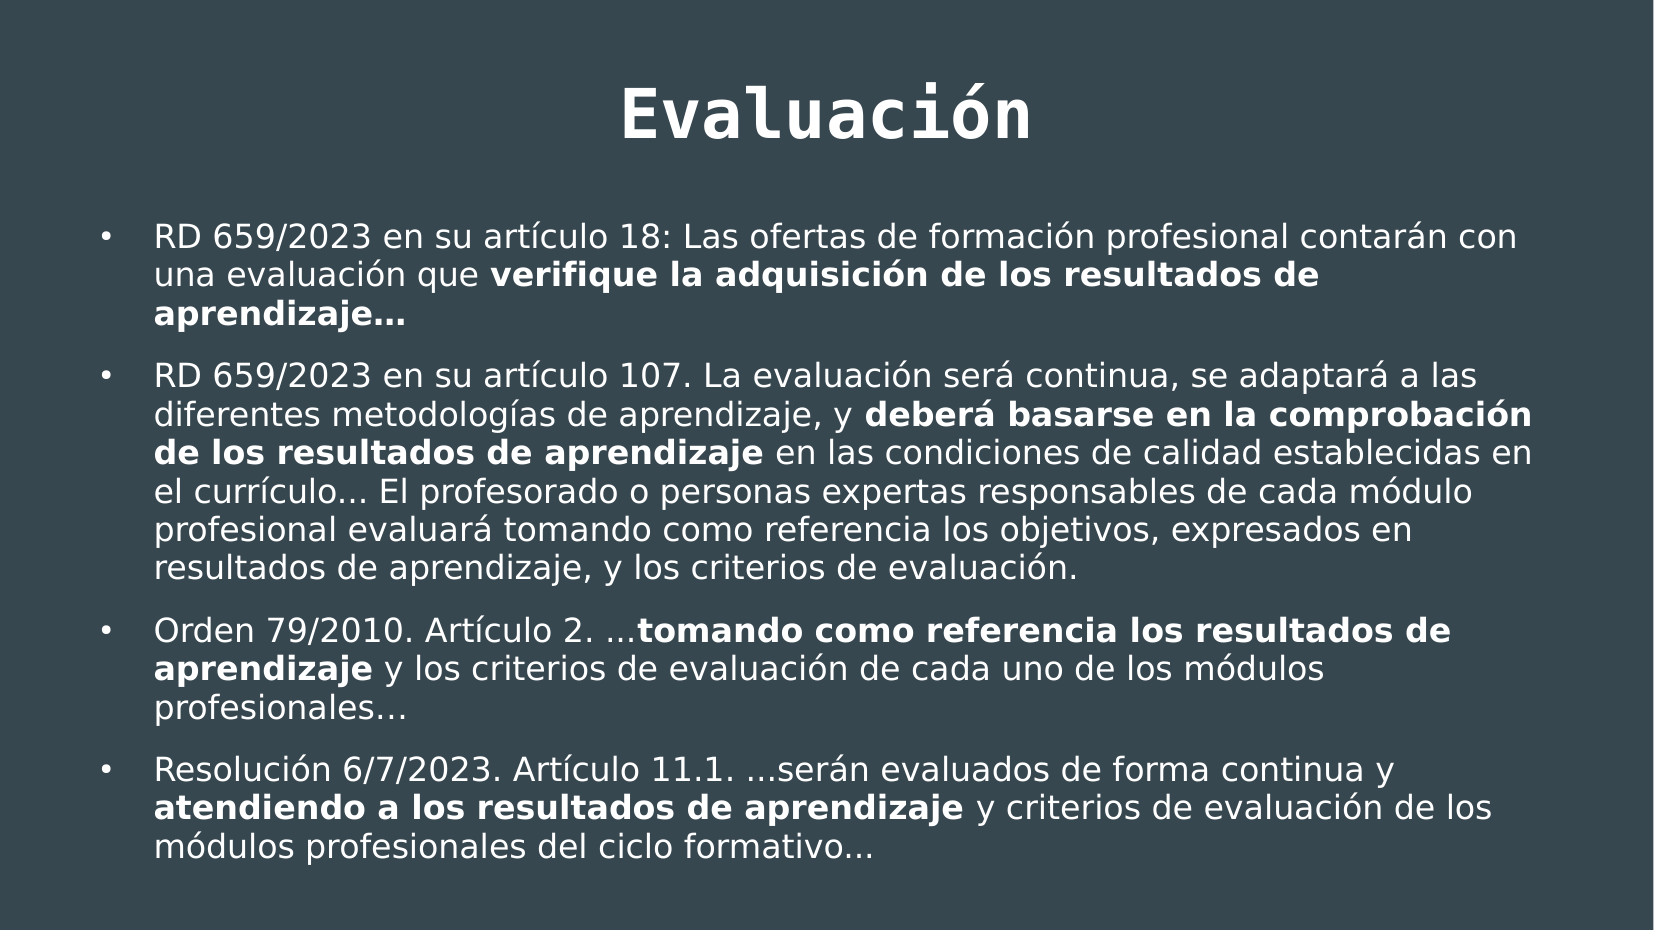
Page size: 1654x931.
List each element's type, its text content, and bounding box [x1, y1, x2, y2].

title Evaluación [82, 37, 1571, 193]
list RD 659/2023 en su artículo 18: Las ofertas de formación profesional contarán con una evaluación que verifique la adquisición de los resultados de aprendizaje… RD 659/2023 en su artículo 107. La evaluación será continua, se adaptará a las diferentes metodologías de aprendizaje, y deberá basarse en la comprobación de los resultados de aprendizaje en las condiciones de calidad establecidas en el currículo... El profesorado o personas expertas responsables de cada módulo profesional evaluará tomando como referencia los objetivos, expresados en resultados de aprendizaje, y los criterios de evaluación. Orden 79/2010. Artículo 2. ...tomando como referencia los resultados de aprendizaje y los criterios de evaluación de cada uno de los módulos profesionales… Resolución 6/7/2023. Artículo 11.1. ...serán evaluados de forma continua y atendiendo a los resultados de aprendizaje y criterios de evaluación de los módulos profesionales del ciclo formativo... [82, 217, 1571, 875]
